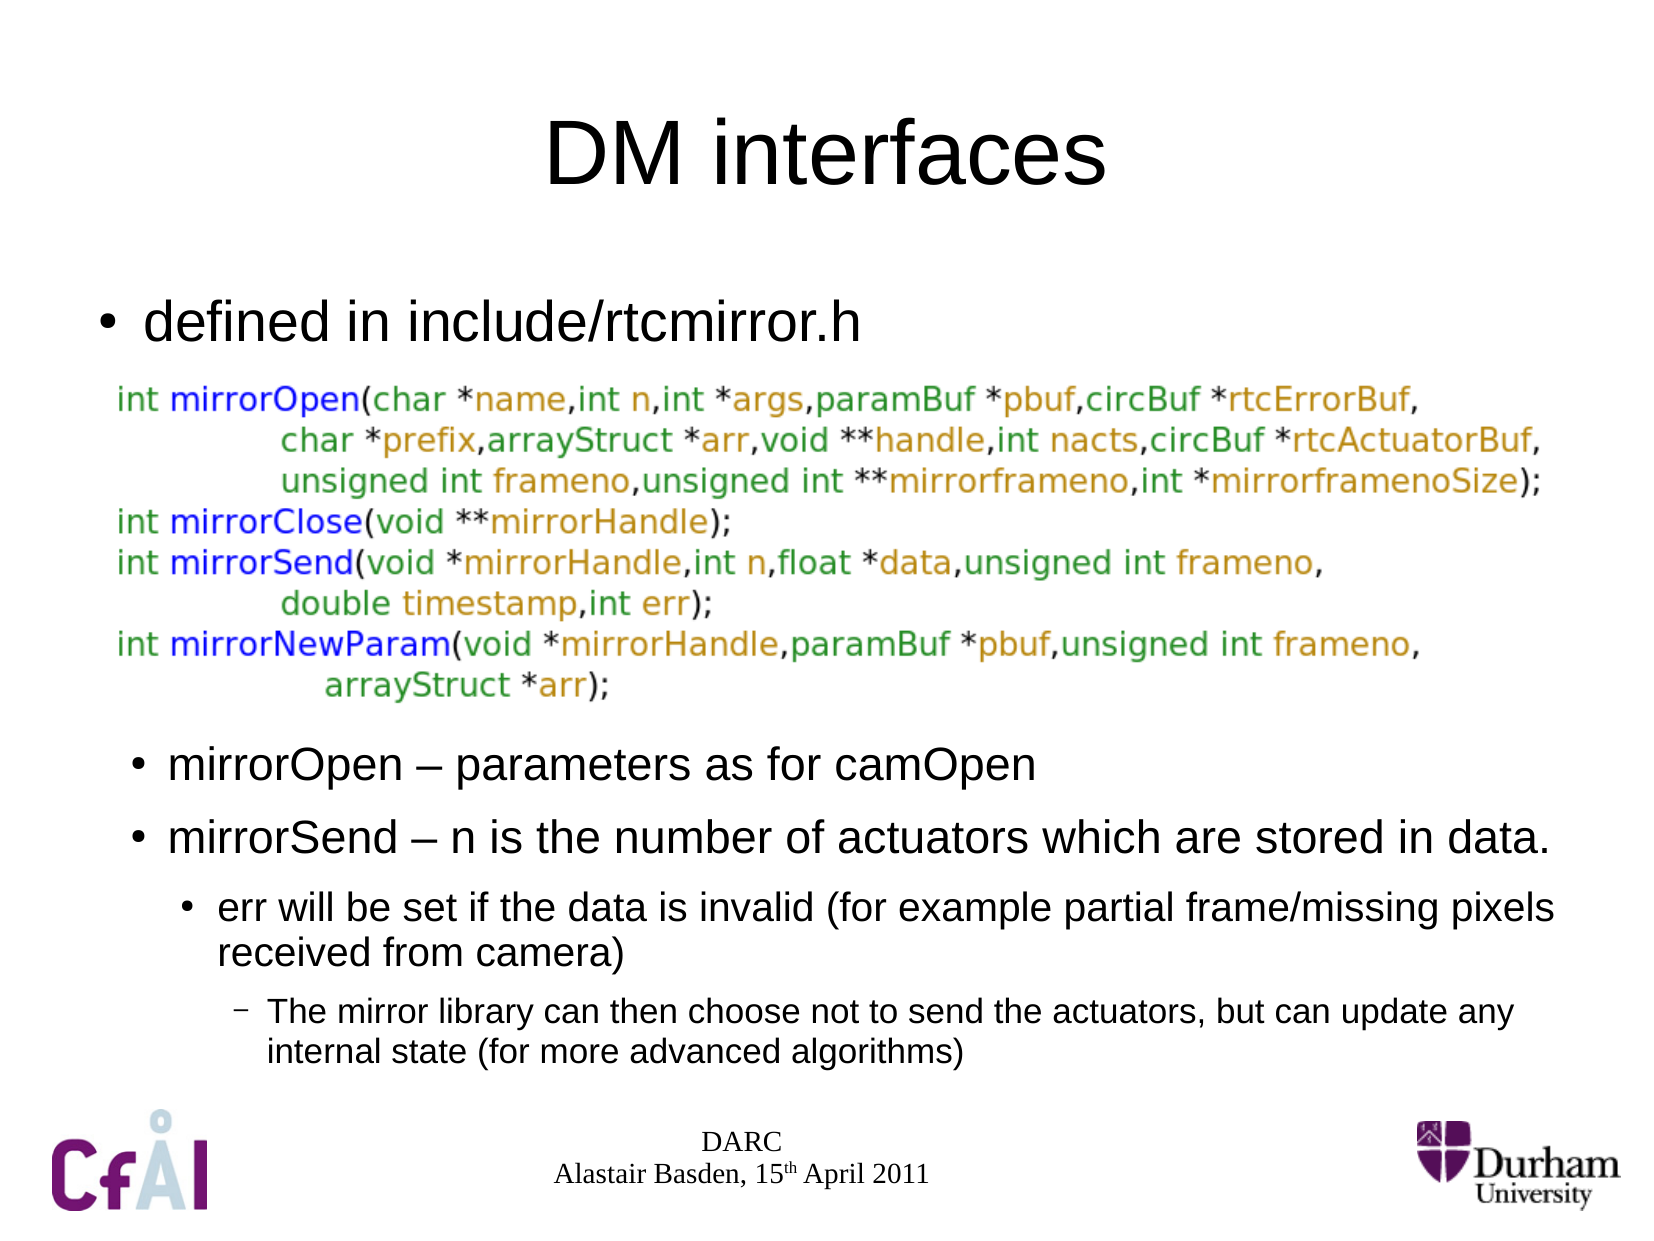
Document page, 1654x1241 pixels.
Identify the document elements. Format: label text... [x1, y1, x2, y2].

picture [118, 383, 1561, 722]
picture [1417, 1121, 1621, 1211]
title DM interfaces [82, 49, 1571, 257]
list mirrorOpen – parameters as for camOpen mirrorSend – n is the number of actuators which are stored in data. err will be set if the data is invalid (for example partial frame/missing pixels received from camera) The mirror library can then choose not to send the actuators, but can update any internal state (for more advanced algorithms) [118, 738, 1572, 1109]
picture [52, 1109, 207, 1211]
list defined in include/rtcmirror.h [82, 290, 1536, 355]
